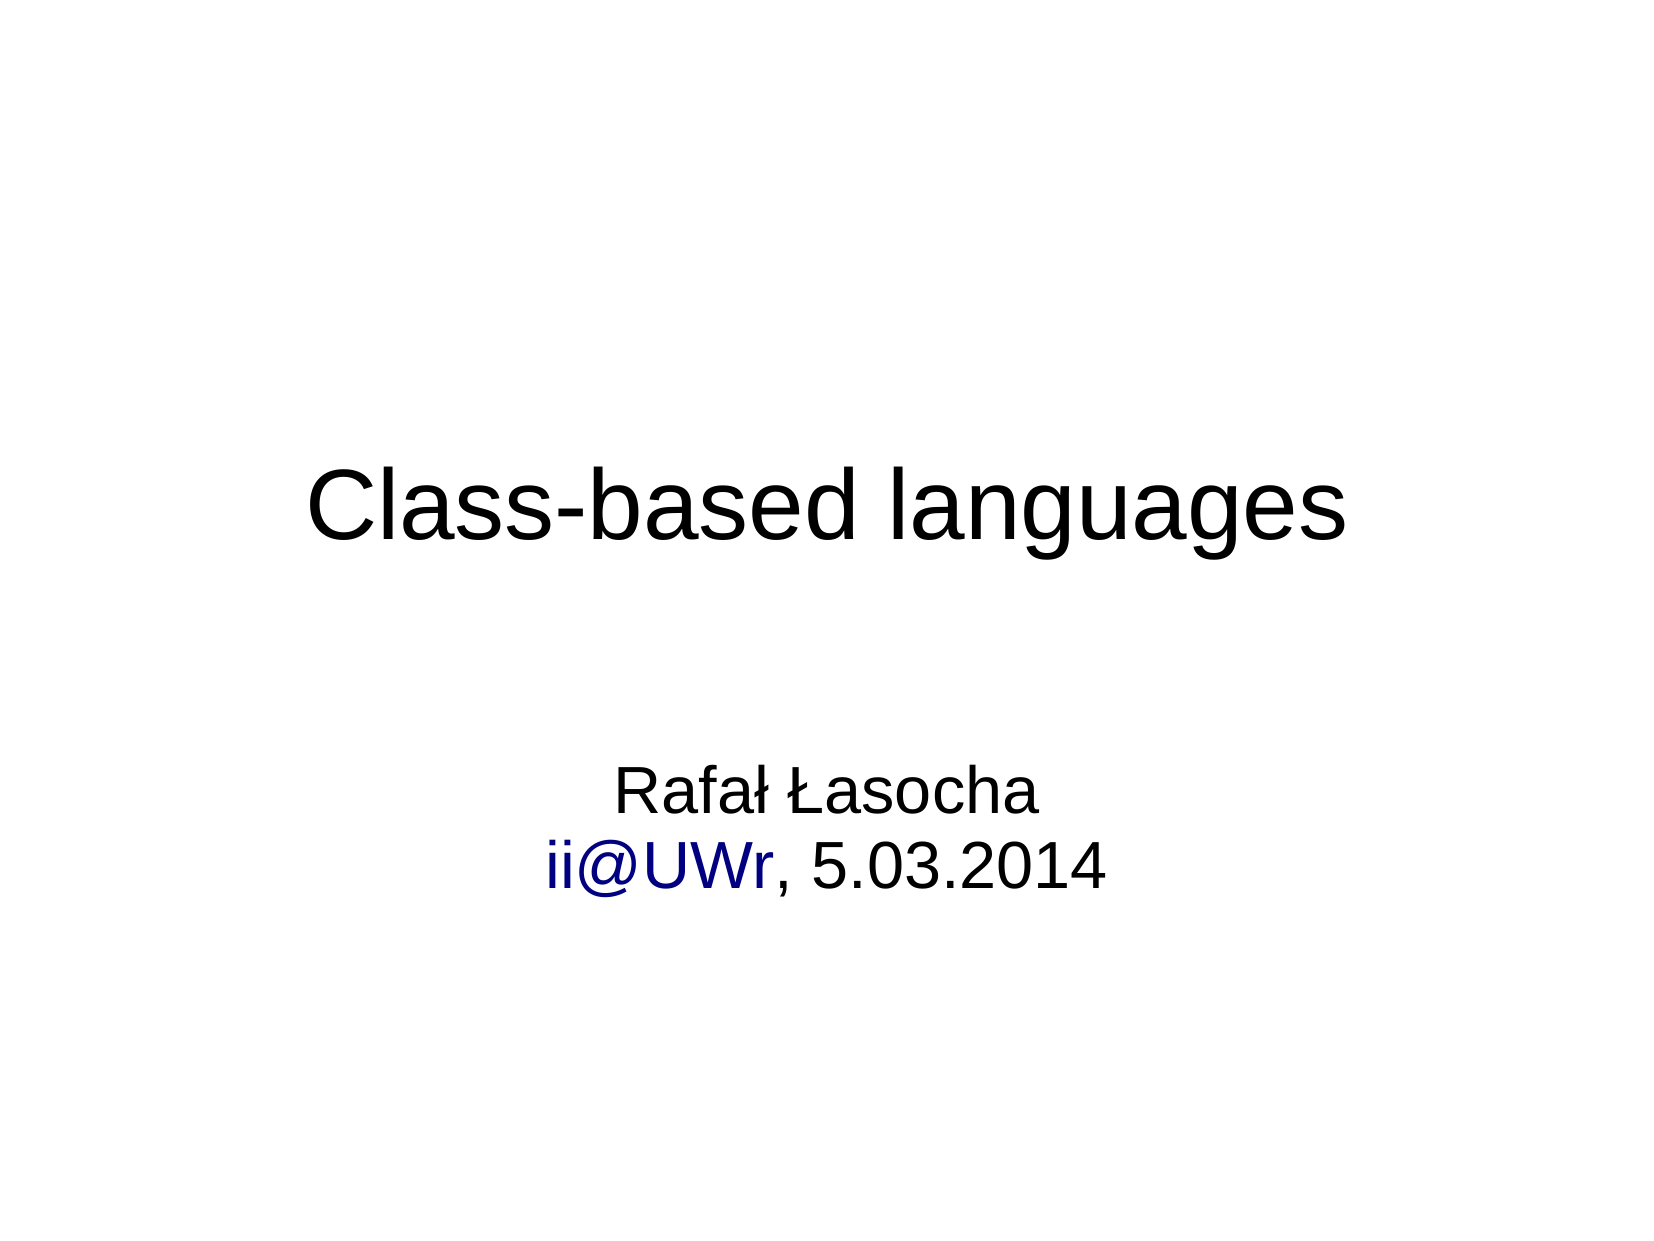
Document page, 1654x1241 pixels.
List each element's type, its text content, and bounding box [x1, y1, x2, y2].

subtitle Rafał Łasocha ii@UWr, 5.03.2014 [82, 720, 1571, 1010]
title Class-based languages [82, 401, 1571, 609]
